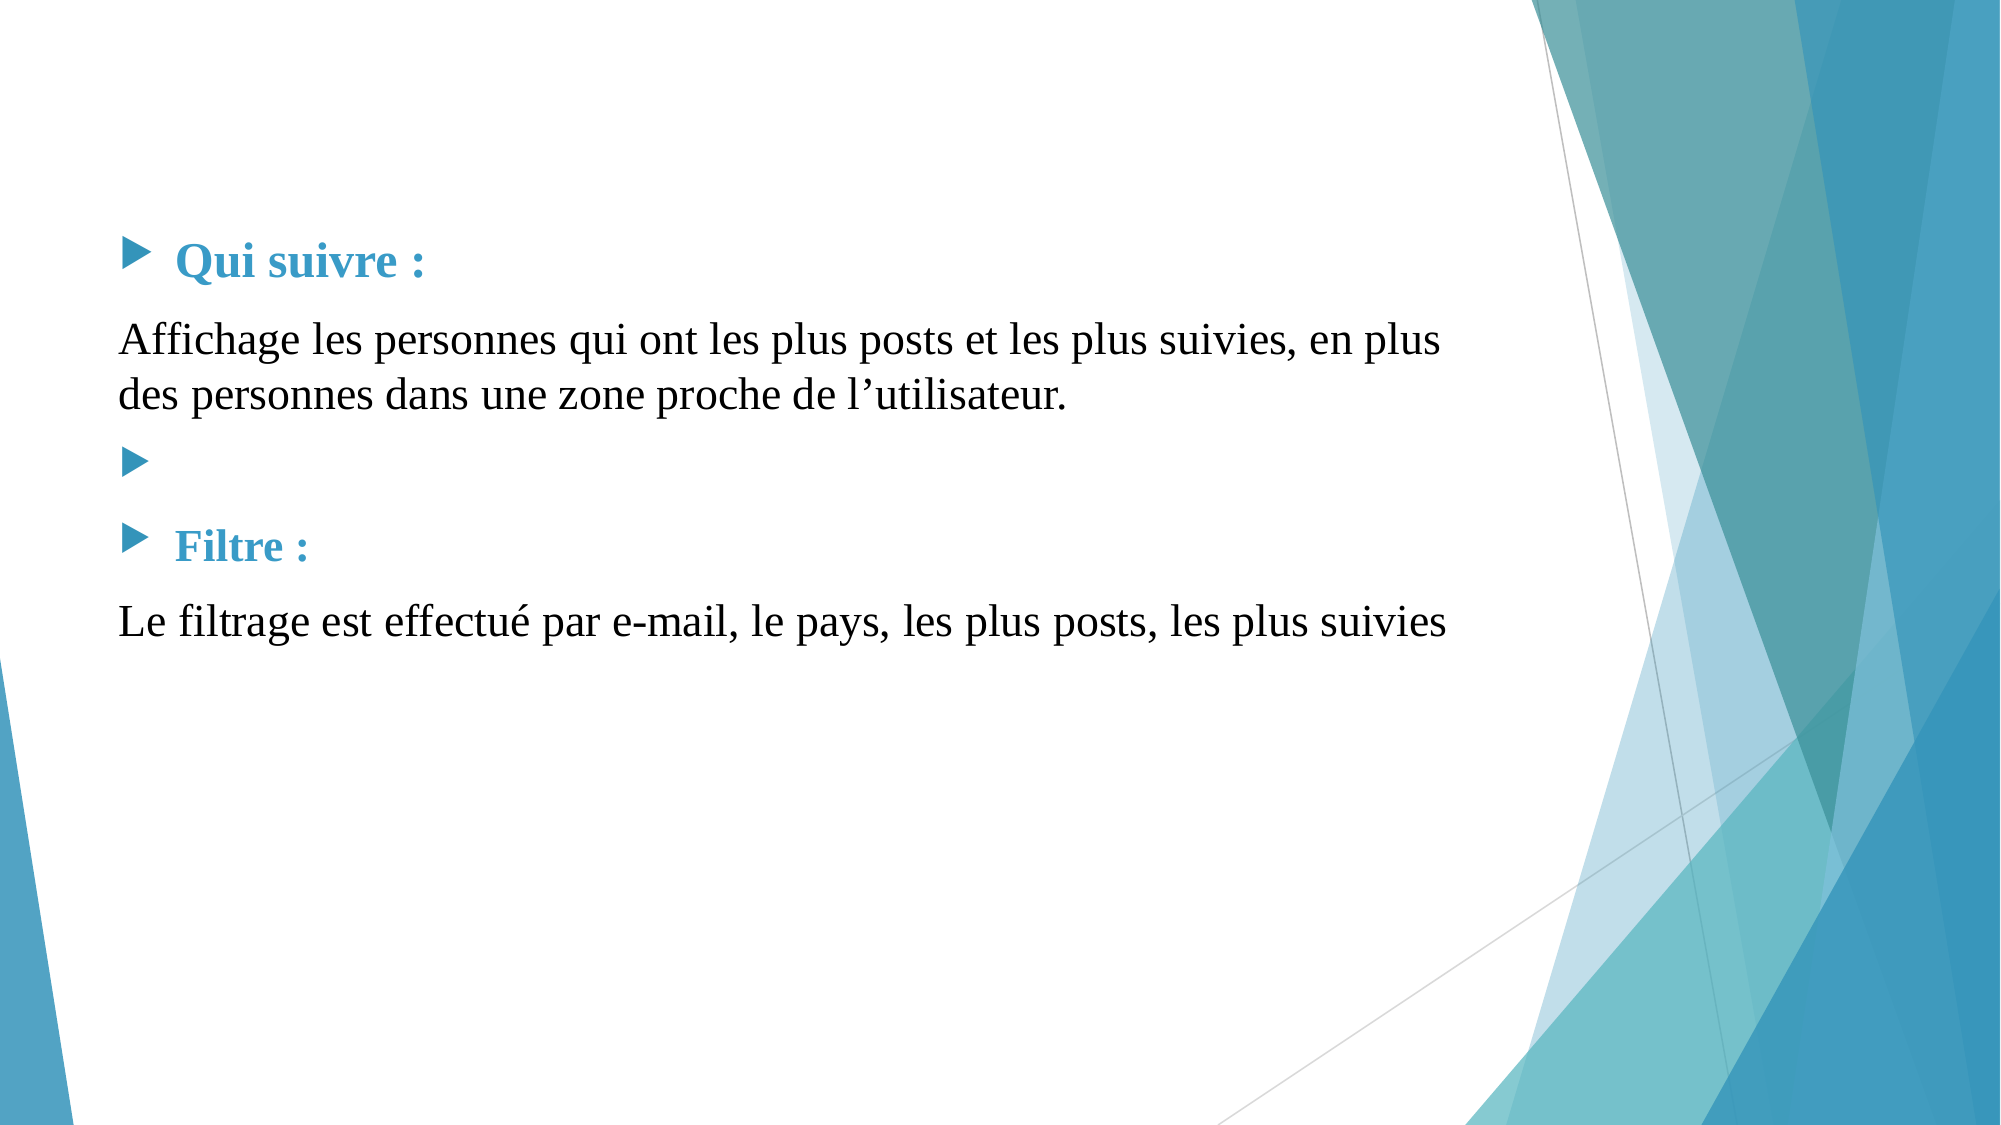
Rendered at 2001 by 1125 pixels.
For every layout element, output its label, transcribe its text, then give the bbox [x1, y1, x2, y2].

list Qui suivre : Affichage les personnes qui ont les plus posts et les plus suivies, en plus des personnes dans une zone proche de l’utilisateur. Filtre : Le filtrage est effectué par e-mail, le pays, les plus posts, les plus suivies [103, 220, 1515, 858]
